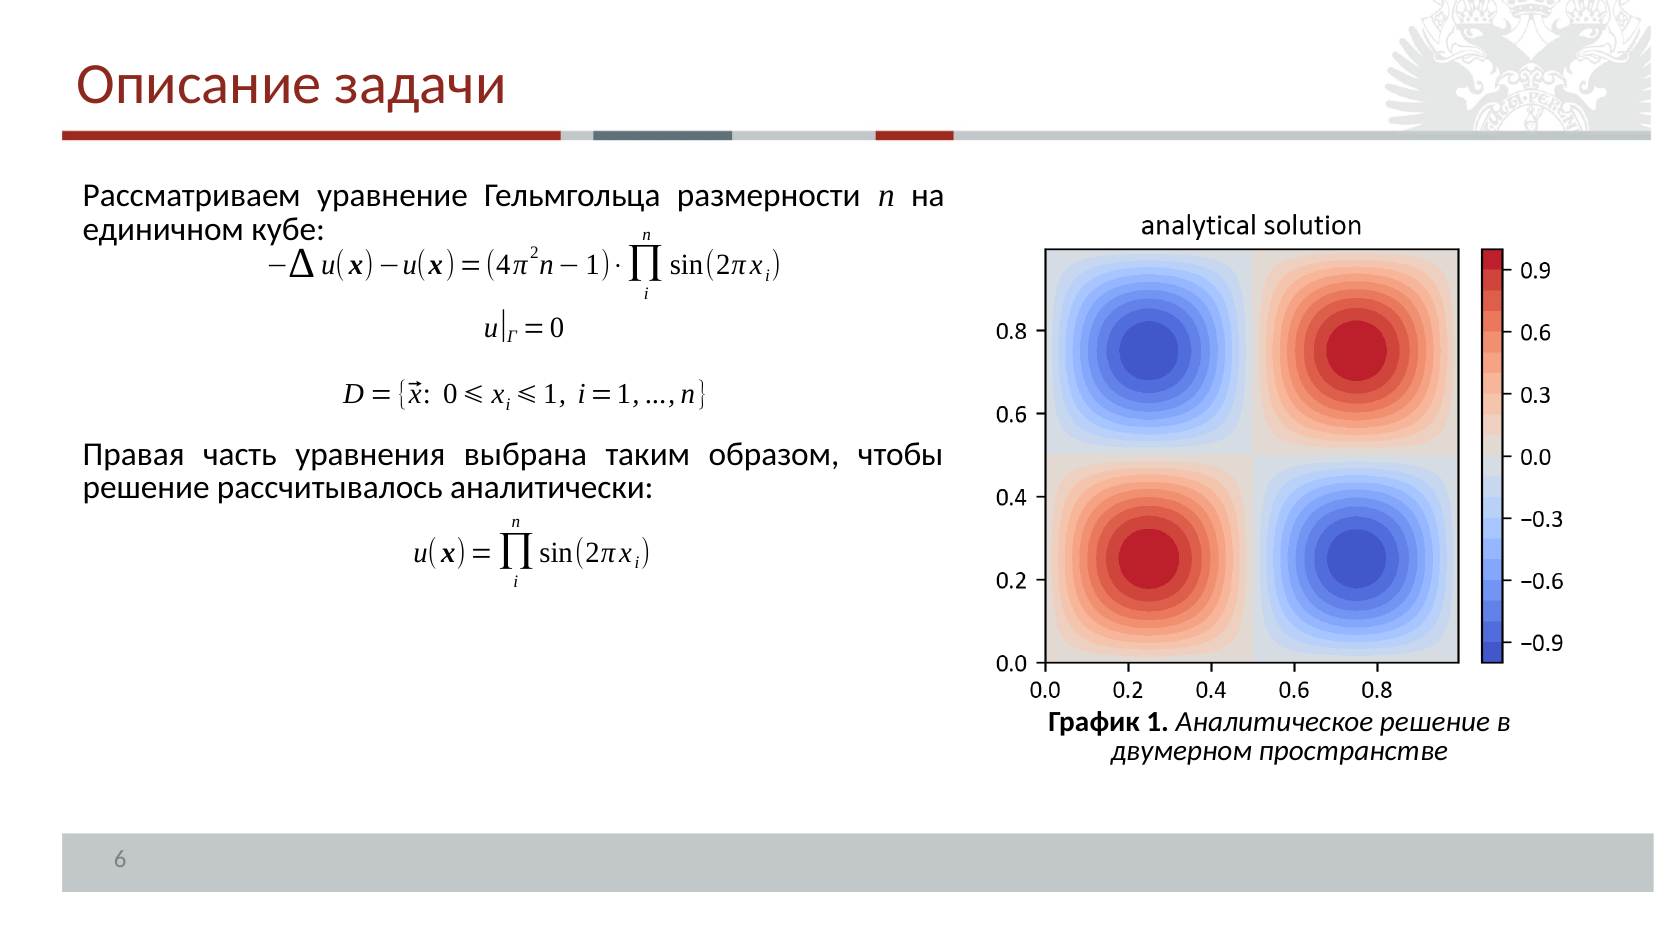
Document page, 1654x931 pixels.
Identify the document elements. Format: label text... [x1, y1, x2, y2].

text_box График 1. Аналитическое решение в двумерном пространстве [994, 709, 1565, 768]
title Описание задачи [76, 48, 1565, 130]
chart [341, 377, 709, 414]
chart [265, 224, 781, 347]
chart [413, 511, 651, 591]
picture [0, 0, 1654, 931]
list Рассматриваем уравнение Гельмгольца размерности n на единичном кубе: Правая часть уравнения выбрана таким образом, чтобы решение рассчитывалось аналитически: [82, 177, 945, 798]
